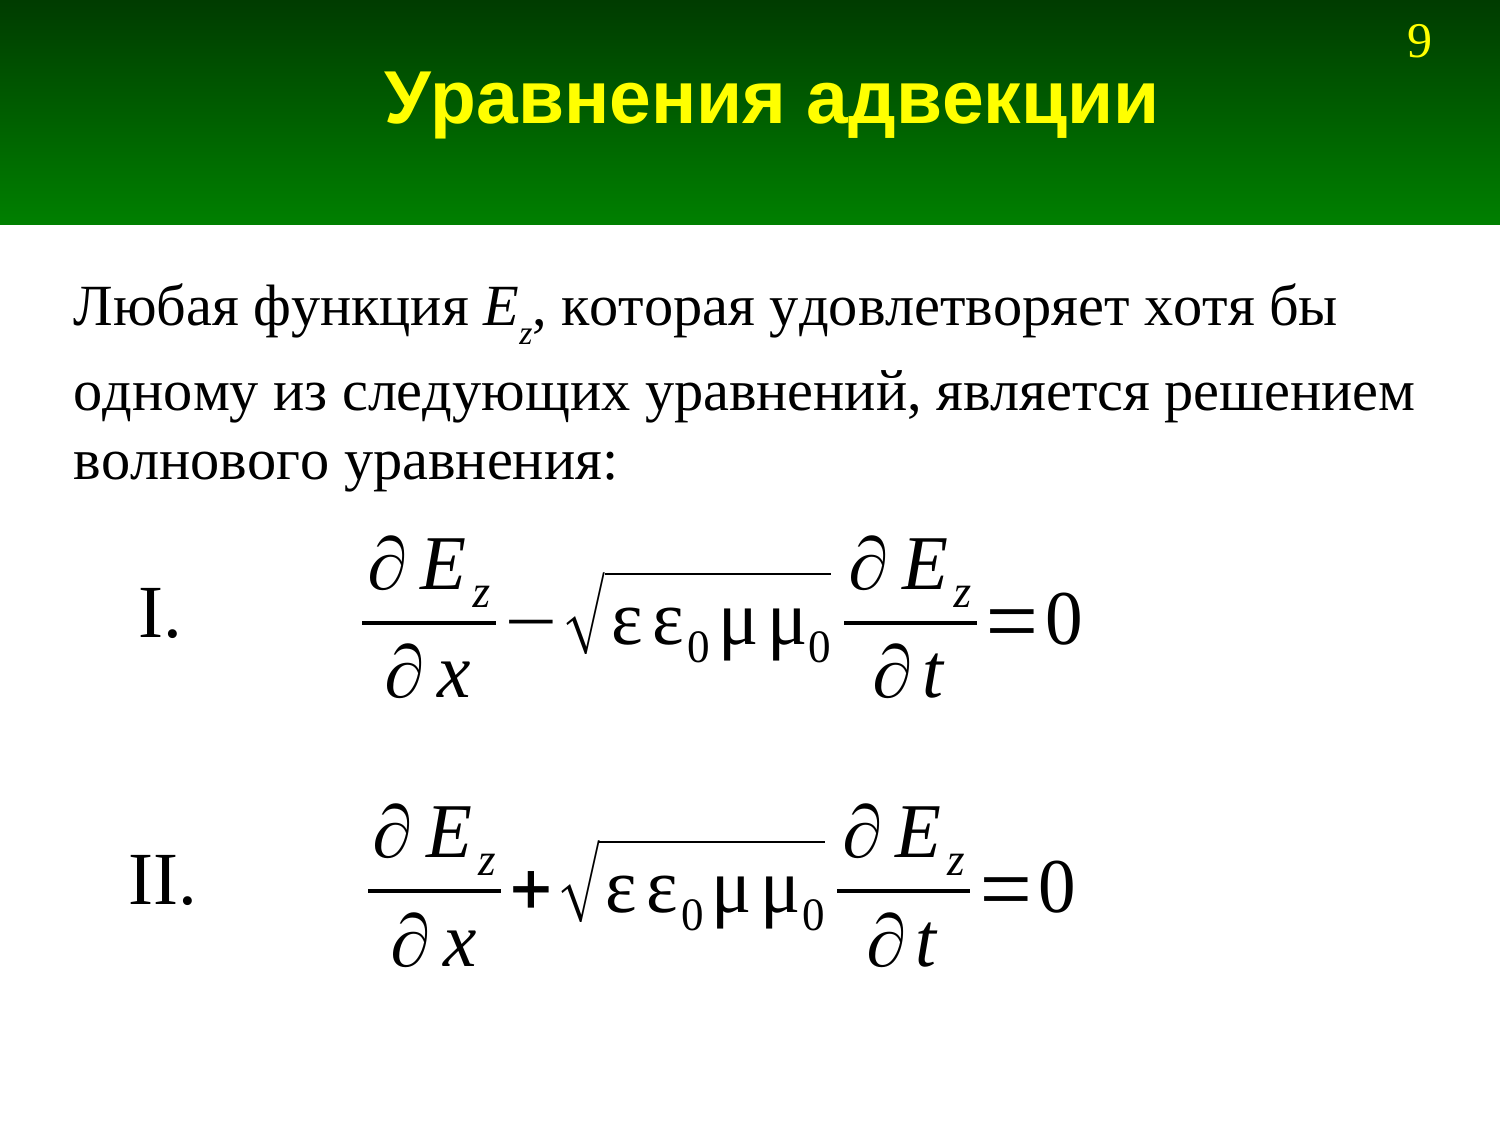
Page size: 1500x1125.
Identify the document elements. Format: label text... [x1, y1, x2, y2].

chart [327, 520, 1116, 715]
text_box Любая функция Ez, которая удовлетворяет хотя бы одному из следующих уравнений, является решением волнового уравнения: [59, 259, 1441, 500]
title Уравнения адвекции [123, 0, 1399, 192]
text_box II. [114, 822, 213, 928]
chart [333, 788, 1109, 983]
text_box I. [124, 555, 198, 660]
